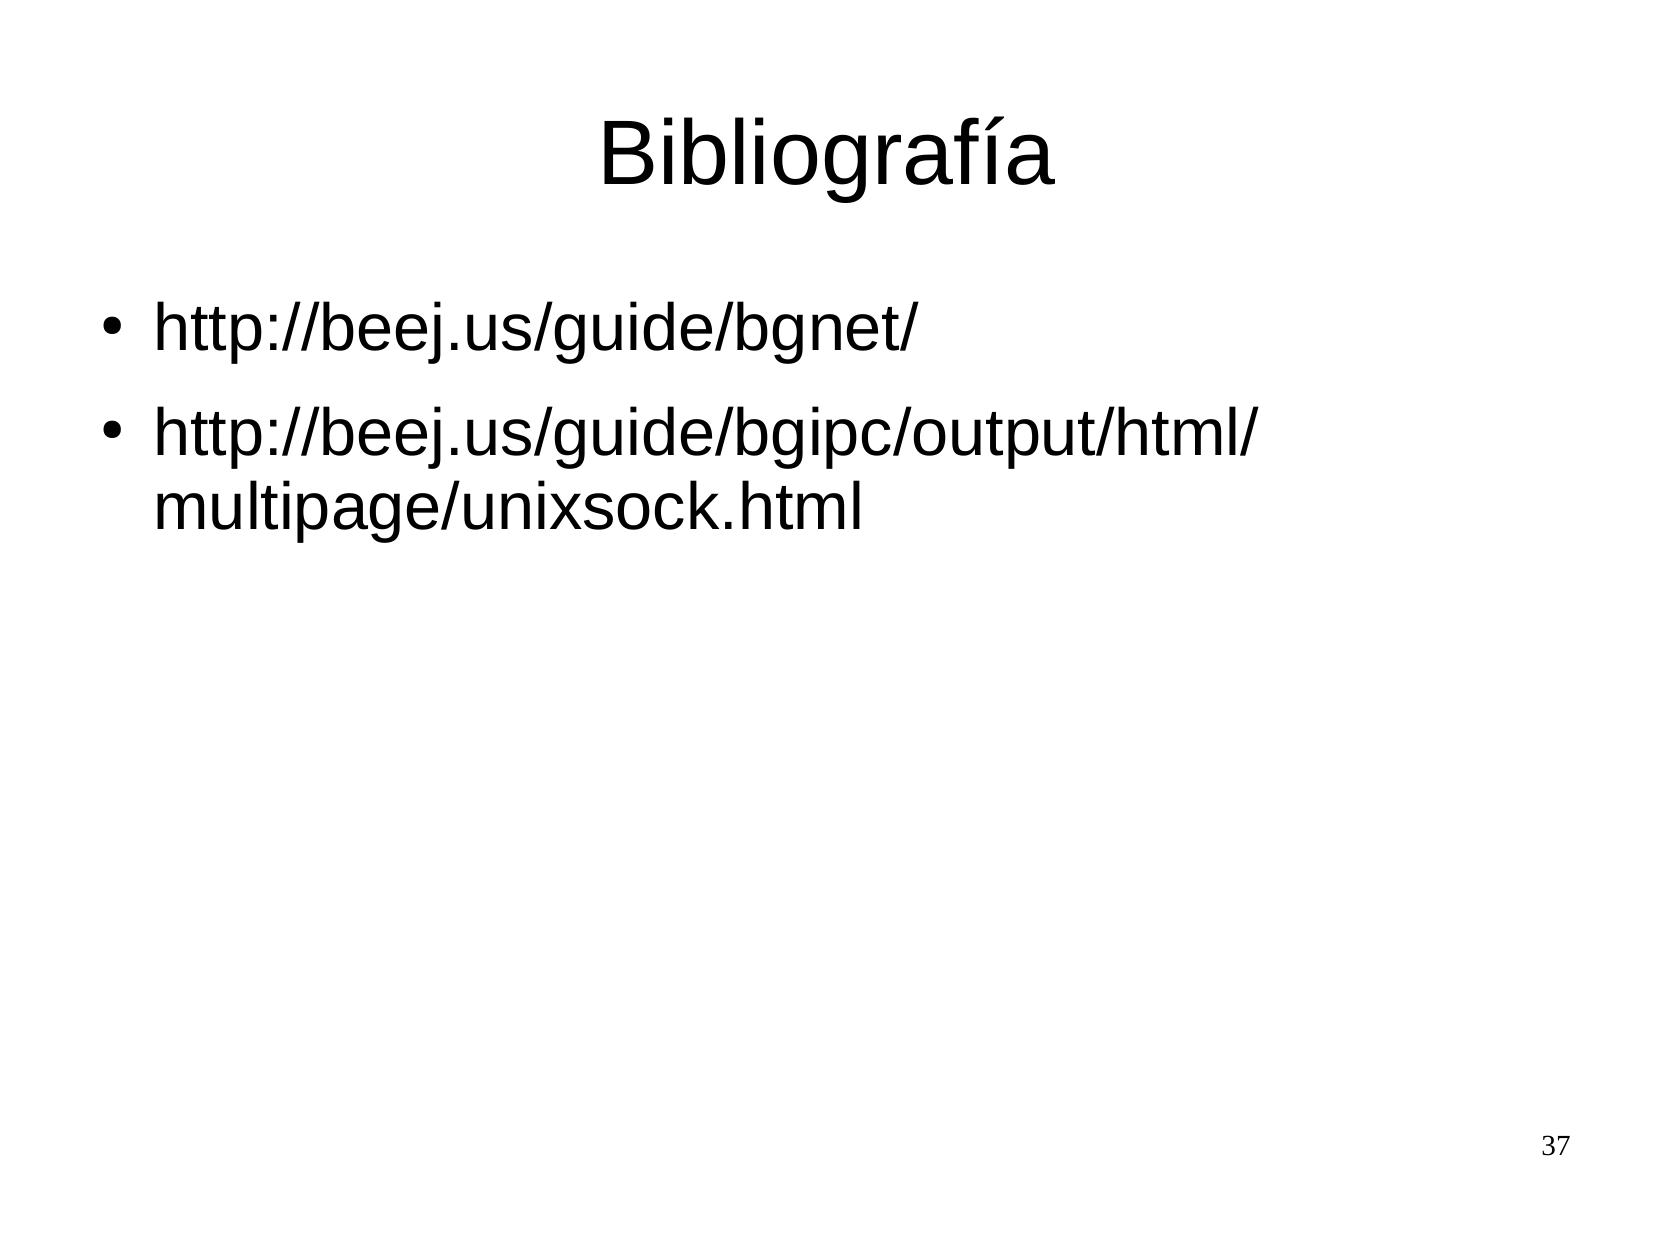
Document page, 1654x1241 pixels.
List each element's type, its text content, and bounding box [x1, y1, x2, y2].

list http://beej.us/guide/bgnet/ http://beej.us/guide/bgipc/output/html/multipage/unixsock.html [82, 290, 1538, 1010]
title Bibliografía [82, 49, 1571, 257]
